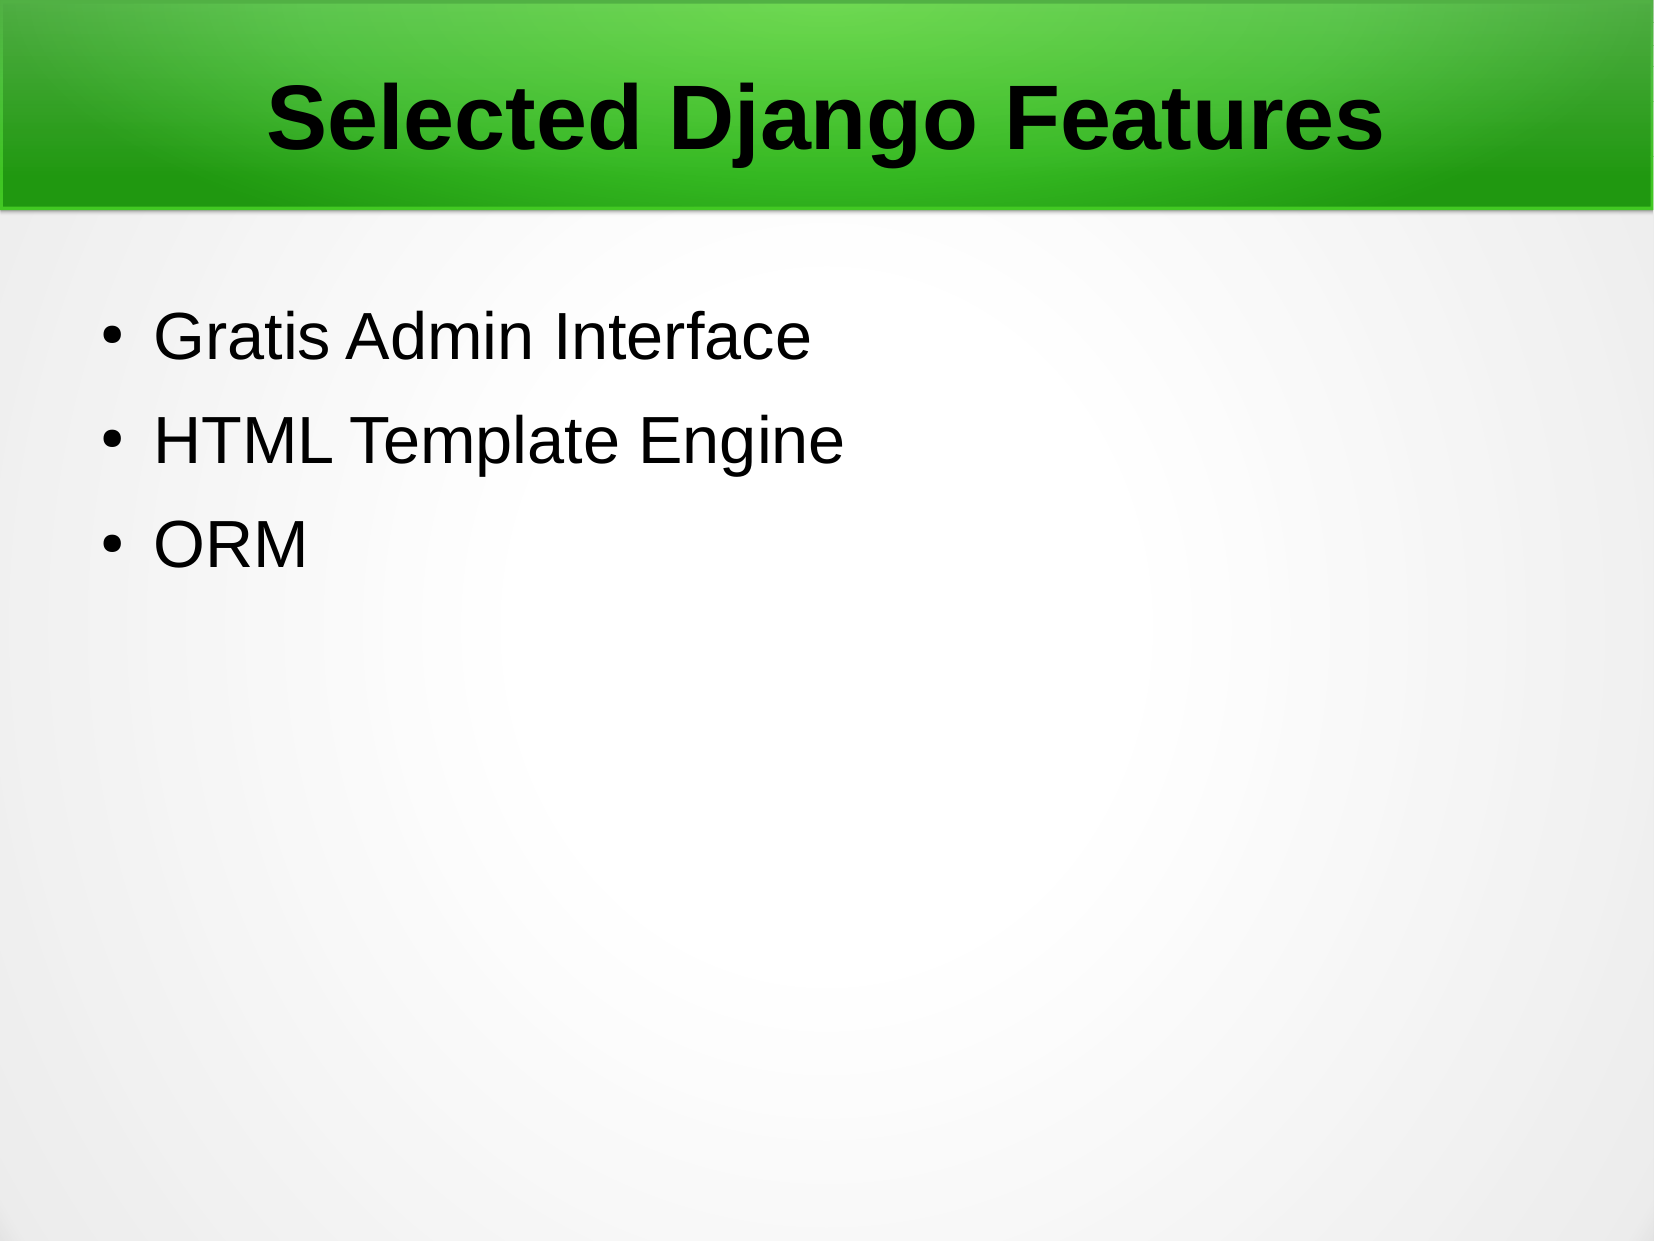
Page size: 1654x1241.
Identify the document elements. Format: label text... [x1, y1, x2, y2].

title Selected Django Features [82, 47, 1571, 189]
list Gratis Admin Interface HTML Template Engine ORM [82, 299, 1571, 1019]
